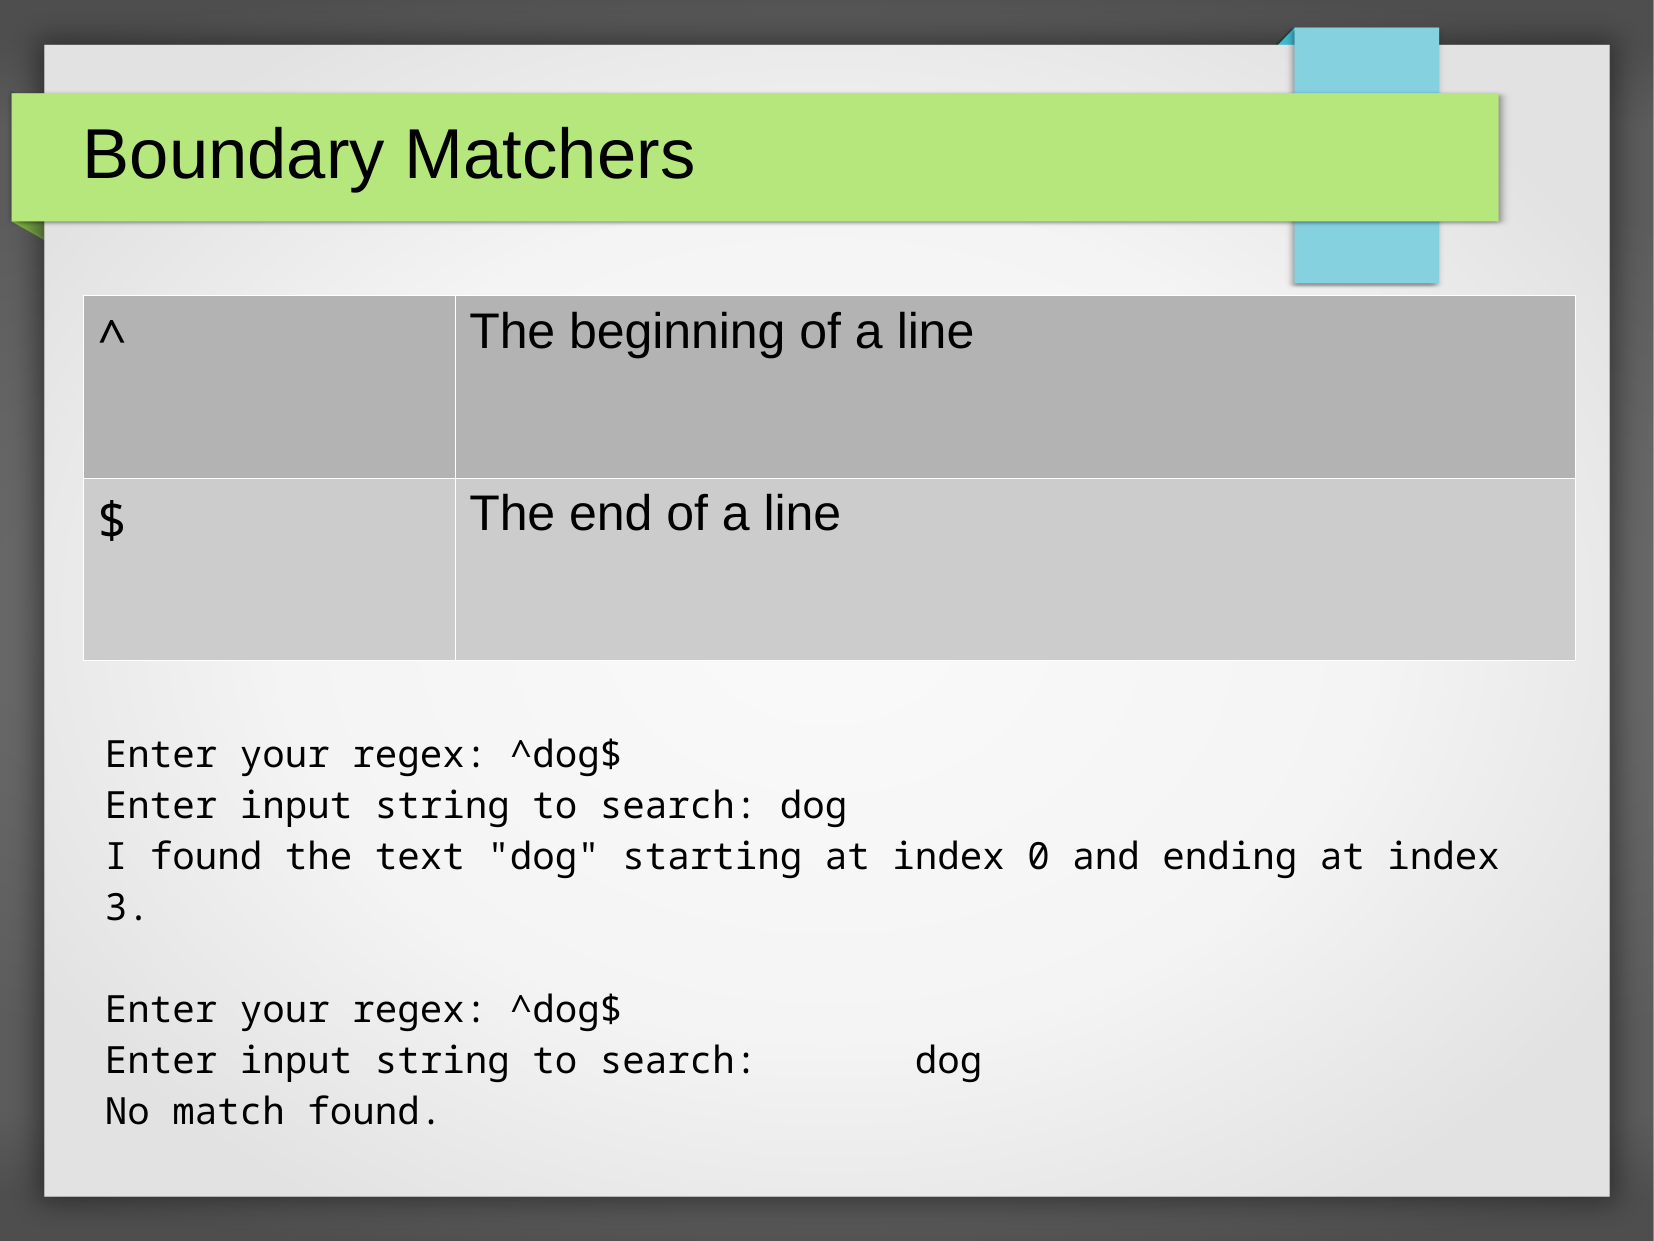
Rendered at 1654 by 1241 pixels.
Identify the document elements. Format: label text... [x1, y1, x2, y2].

text_box Enter your regex: ^dog$ Enter input string to search: dog I found the text "dog" starting at index 0 and ending at index 3. Enter your regex: ^dog$ Enter input string to search: dog No match found. [90, 720, 1576, 1087]
table_header ^ [84, 296, 455, 478]
table_cell $ [84, 479, 455, 660]
picture [0, 0, 1654, 1241]
title Boundary Matchers [82, 94, 1264, 213]
table_cell The end of a line [456, 479, 1575, 660]
table_header The beginning of a line [456, 296, 1575, 478]
